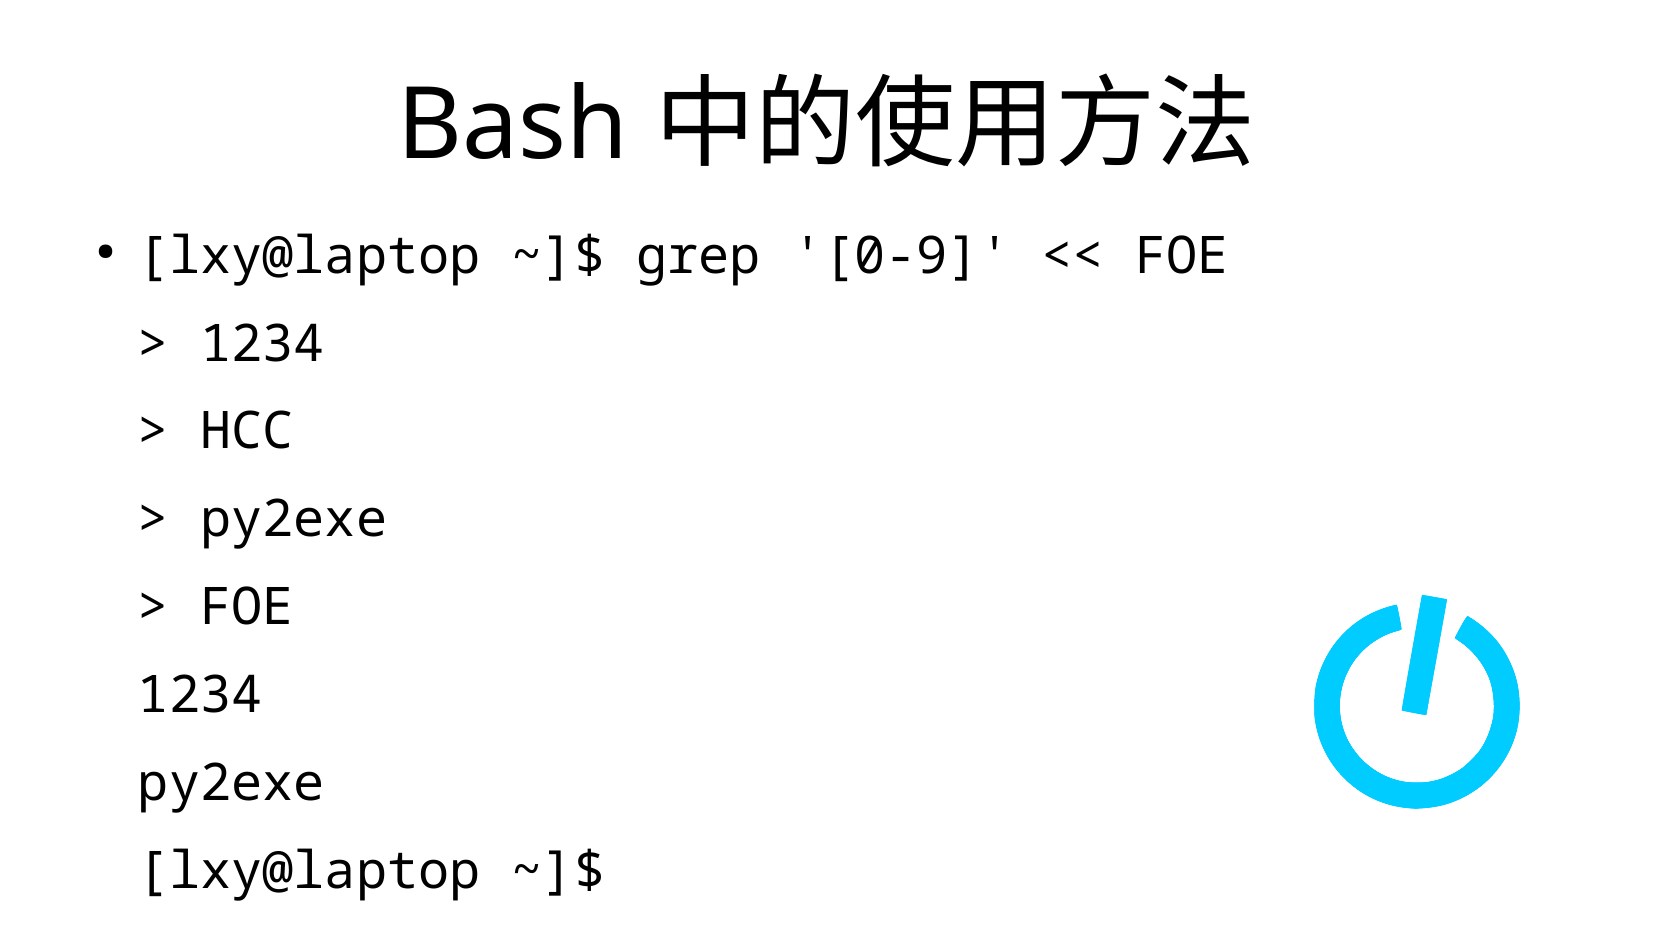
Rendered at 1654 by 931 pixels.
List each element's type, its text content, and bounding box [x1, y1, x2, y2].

list [lxy@laptop ~]$ grep '[0-9]' << FOE > 1234 > HCC > py2exe > FOE 1234 py2exe [lxy@laptop ~]$ [82, 217, 1571, 910]
title Bash中的使用方法 [82, 37, 1571, 193]
